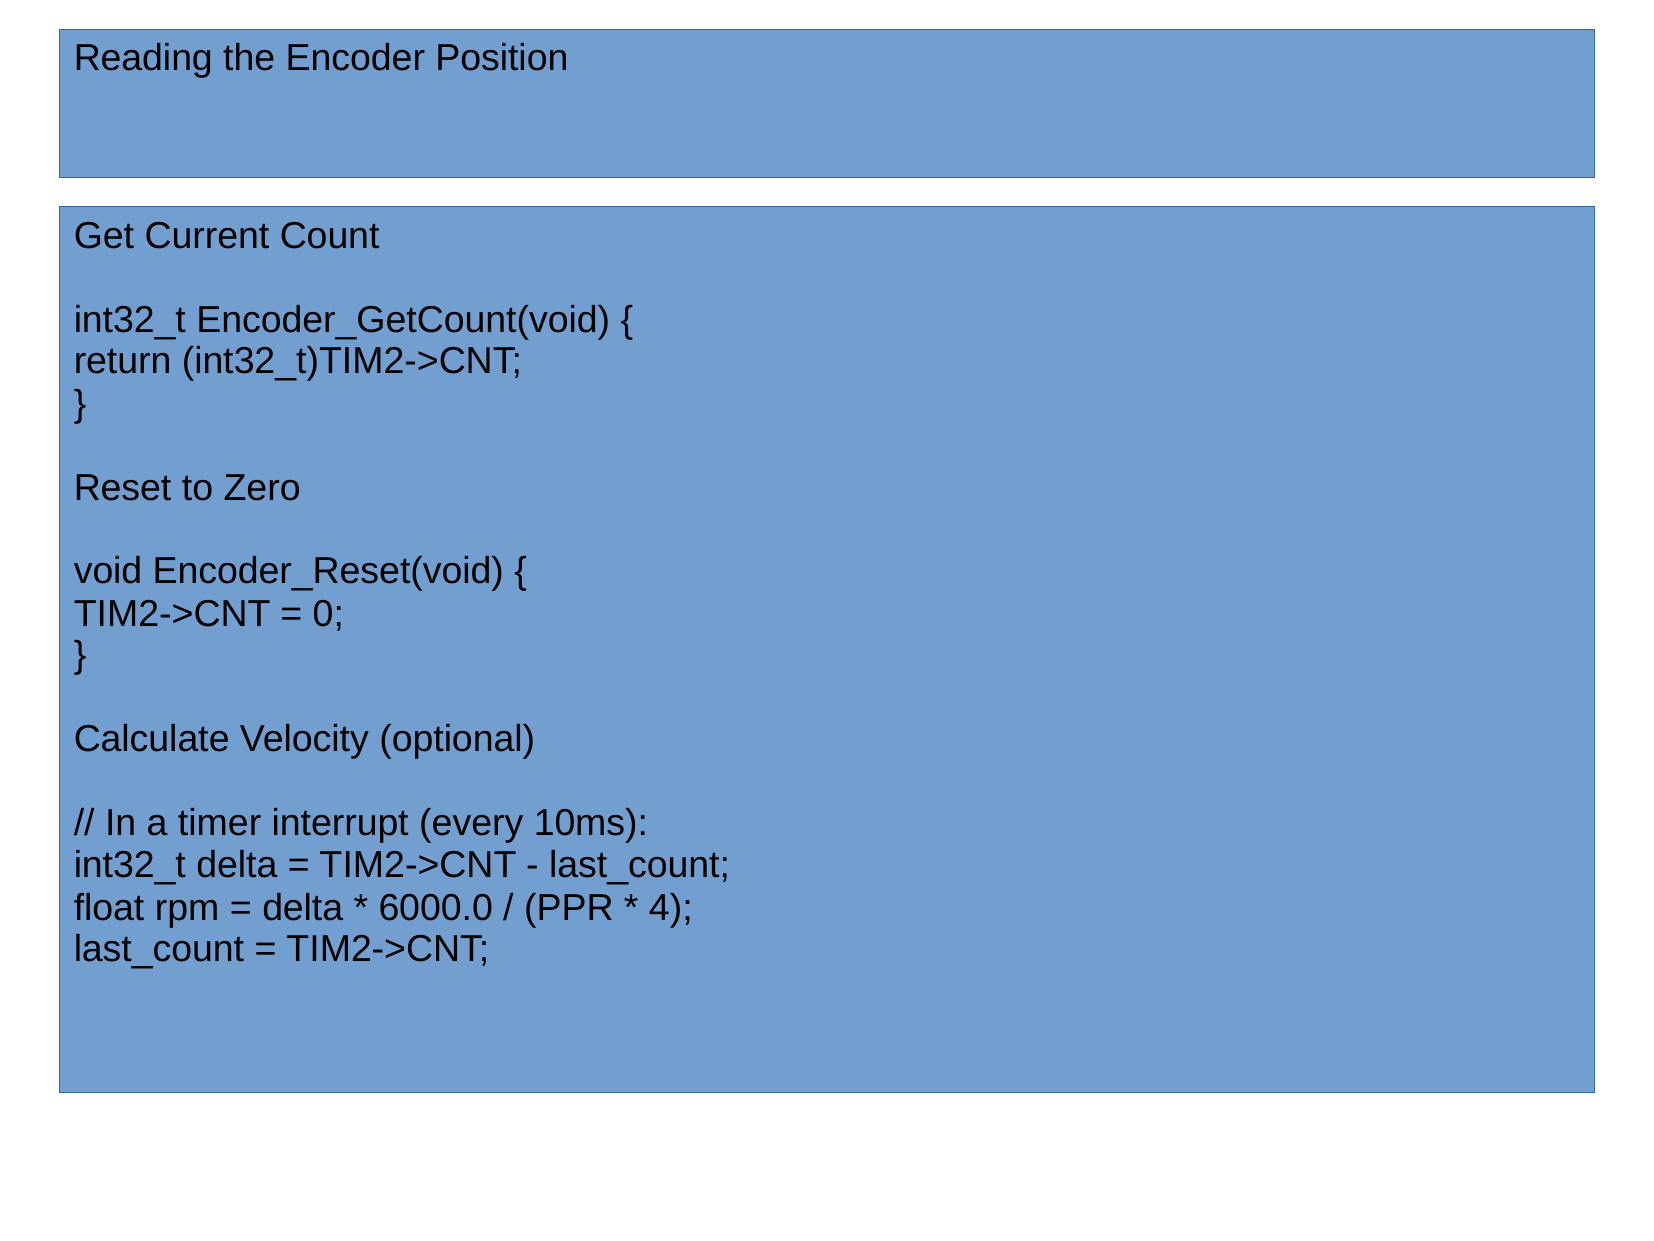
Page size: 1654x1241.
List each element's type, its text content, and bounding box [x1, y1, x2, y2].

text_box Get Current Count int32_t Encoder_GetCount(void) { return (int32_t)TIM2->CNT; } Reset to Zero void Encoder_Reset(void) { TIM2->CNT = 0; } Calculate Velocity (optional) // In a timer interrupt (every 10ms): int32_t delta = TIM2->CNT - last_count; float rpm = delta * 6000.0 / (PPR * 4); last_count = TIM2->CNT; [59, 206, 1595, 1093]
text_box Reading the Encoder Position [59, 29, 1595, 178]
